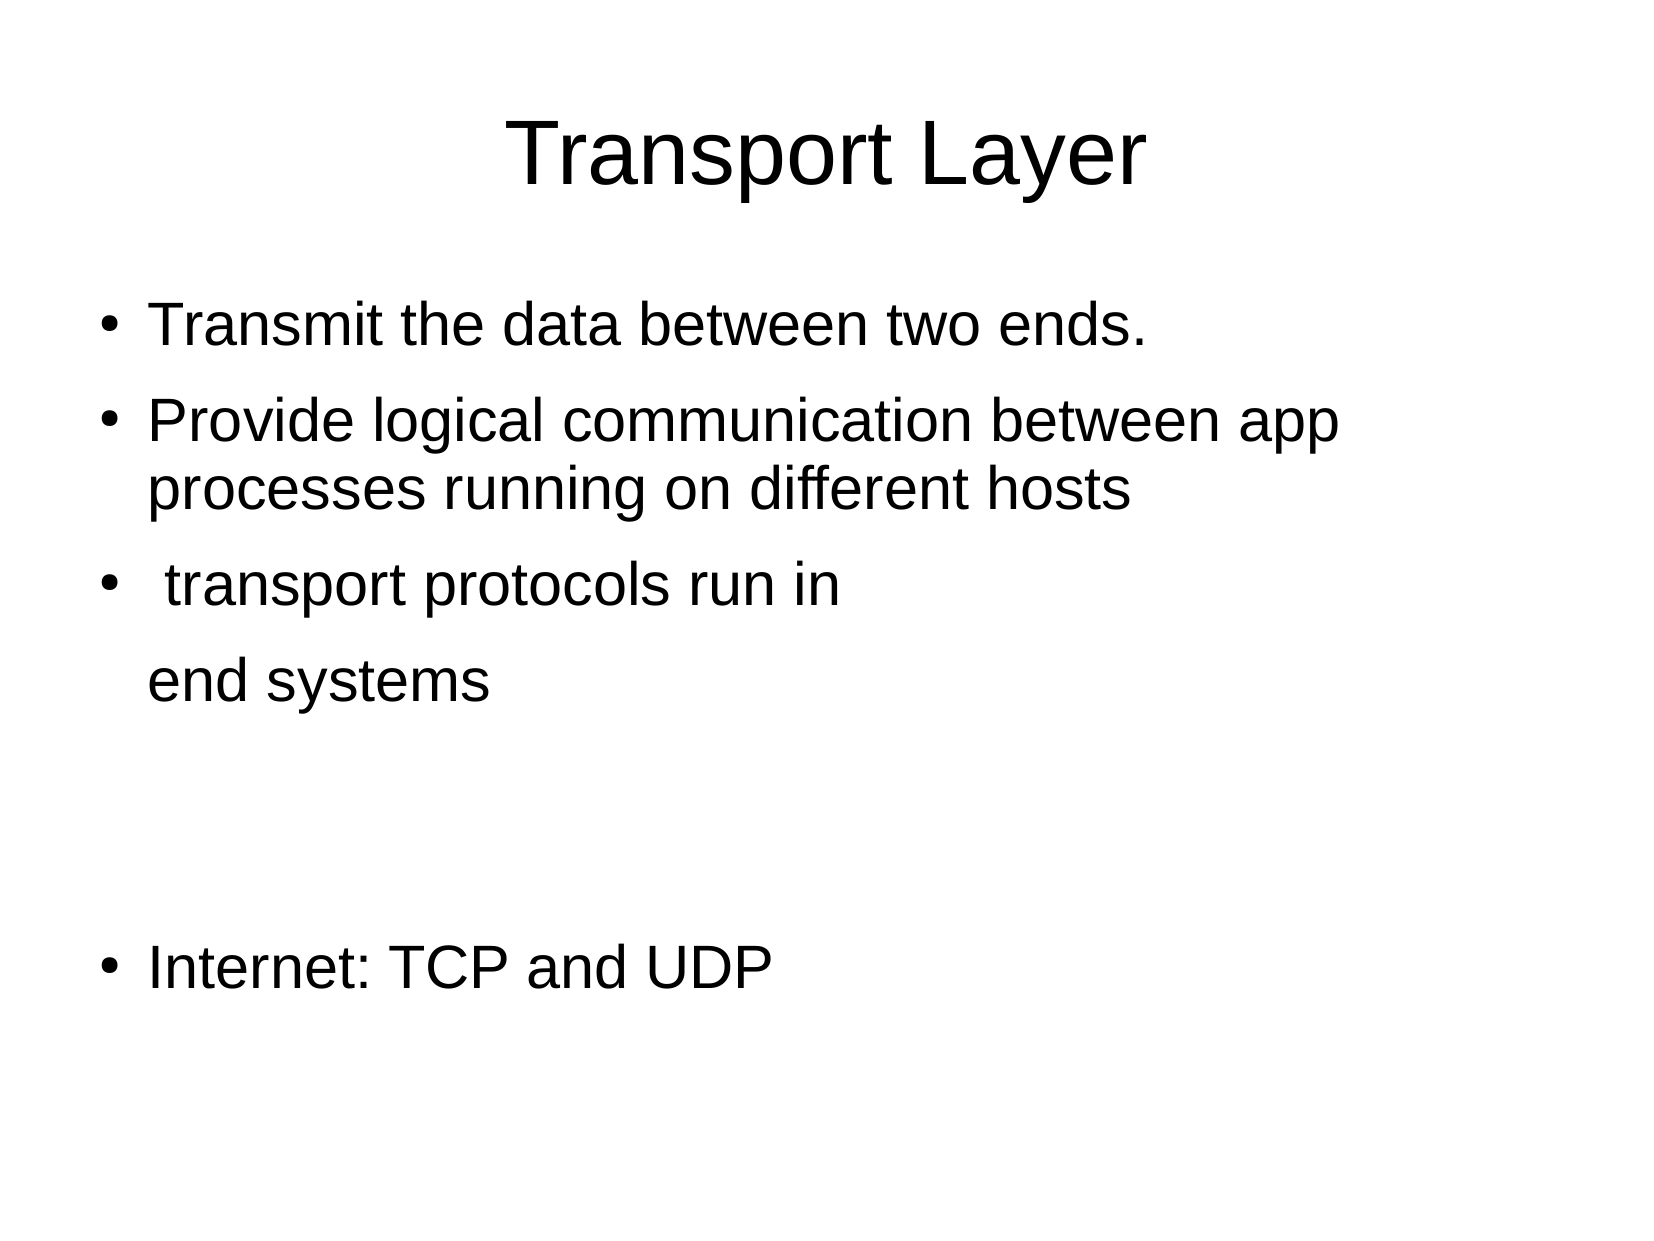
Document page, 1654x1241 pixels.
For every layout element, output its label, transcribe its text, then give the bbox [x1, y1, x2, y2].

list Transmit the data between two ends. Provide logical communication between app processes running on different hosts transport protocols run in end systems Internet: TCP and UDP [82, 290, 1571, 1010]
title Transport Layer [82, 49, 1571, 257]
